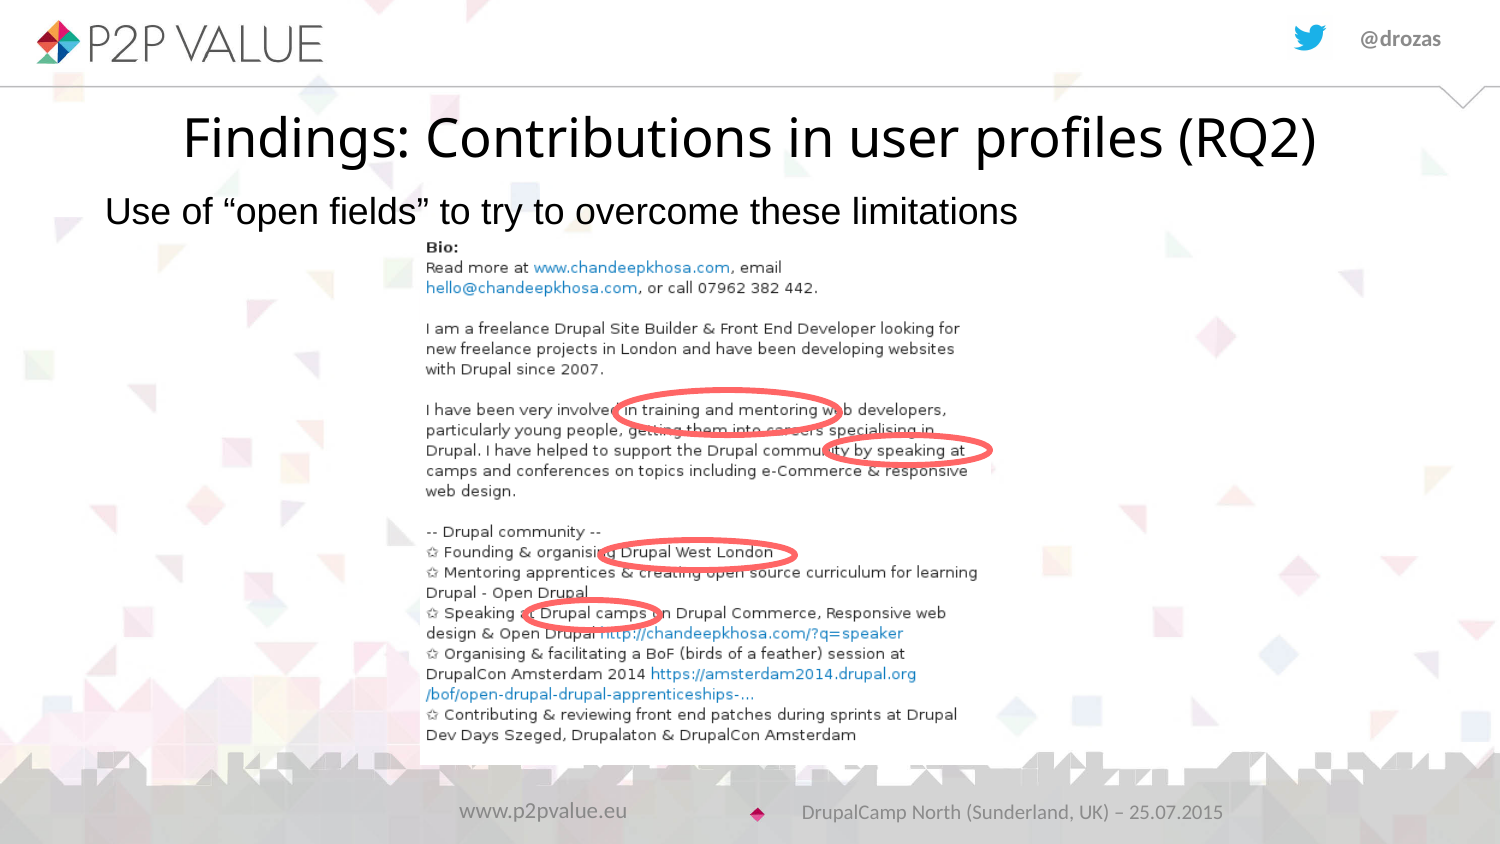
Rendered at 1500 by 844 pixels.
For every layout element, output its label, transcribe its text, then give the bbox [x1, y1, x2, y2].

picture [0, 181, 1500, 844]
text_box Use of “open fields” to try to overcome these limitations [90, 183, 1500, 241]
text_box @drozas [1333, 15, 1455, 60]
text_box www.p2pvalue.eu [453, 789, 672, 829]
title Findings: Contributions in user profiles (RQ2) [0, 92, 1500, 181]
text_box DrupalCamp North (Sunderland, UK) – 25.07.2015 [788, 788, 1481, 834]
picture [0, 0, 1500, 92]
